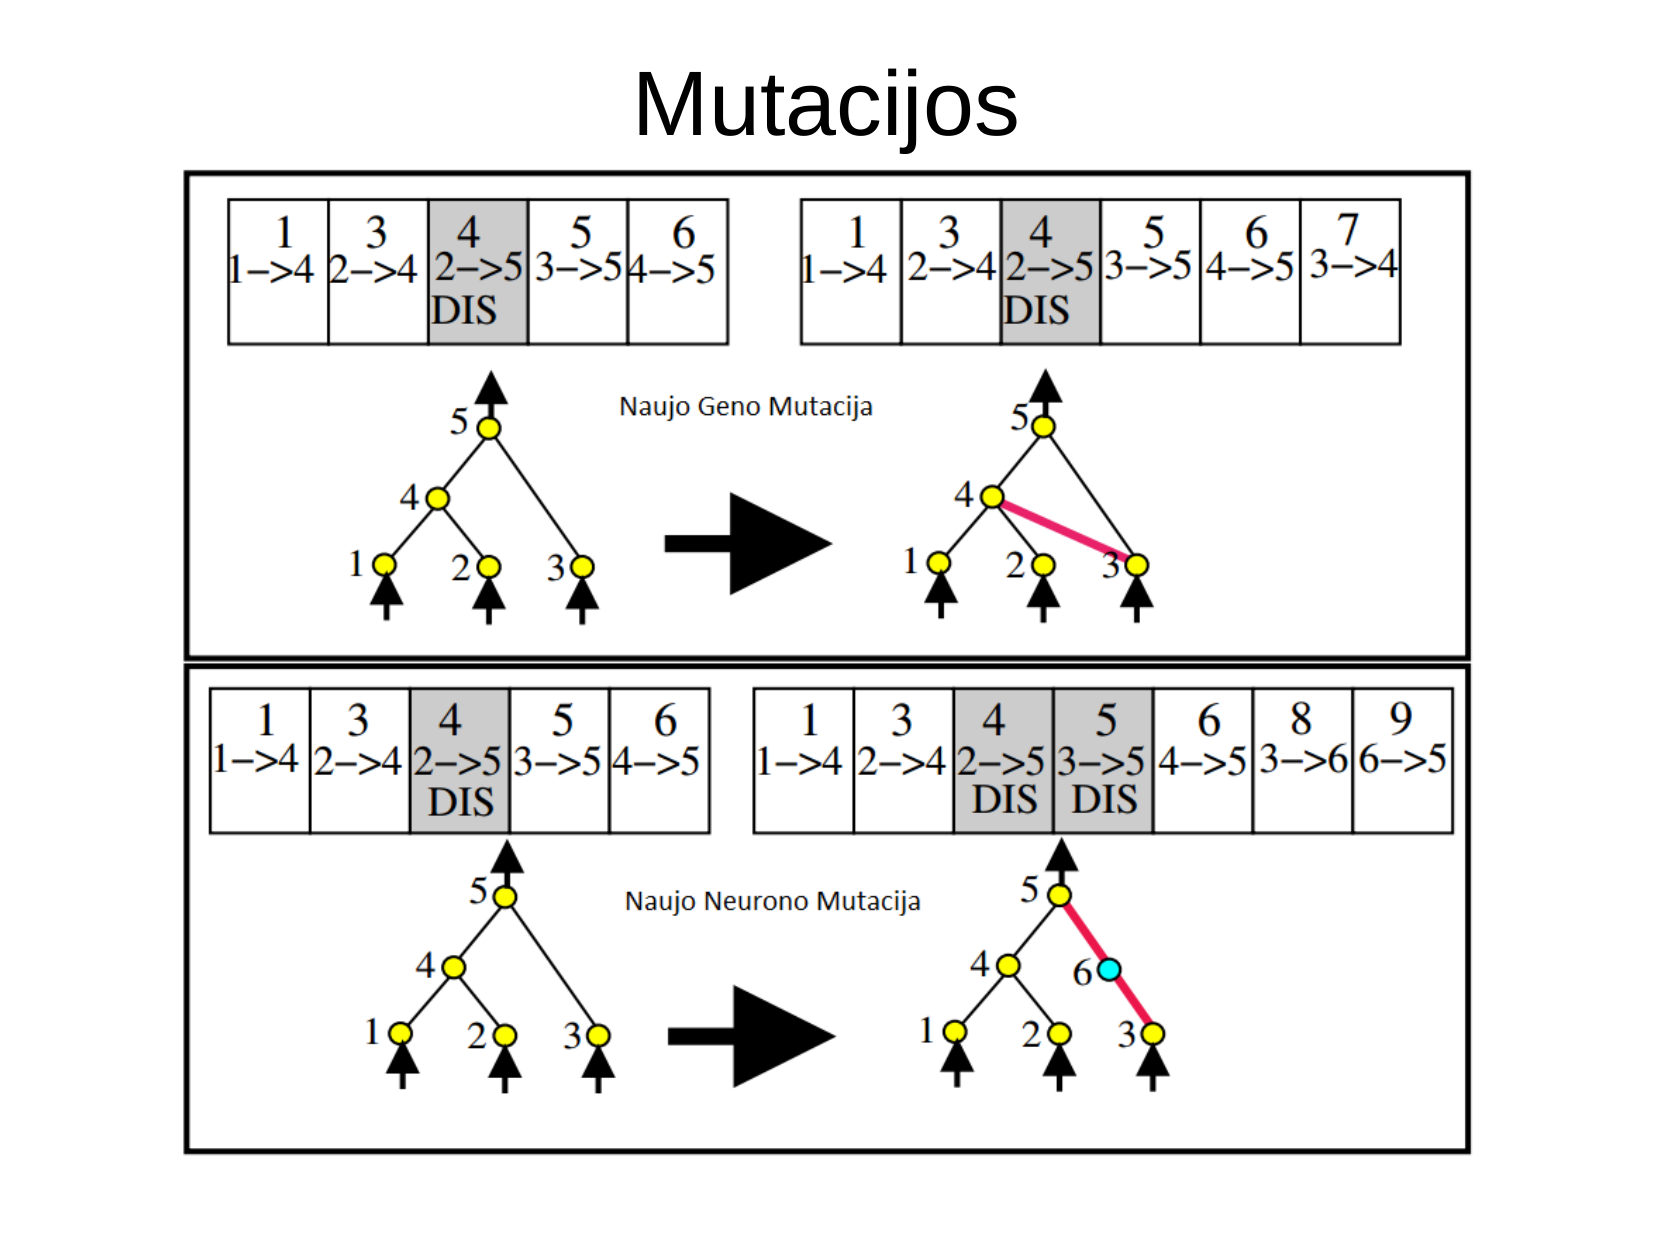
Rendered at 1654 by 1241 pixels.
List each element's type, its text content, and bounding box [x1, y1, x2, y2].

title Mutacijos [88, 0, 1565, 207]
picture [178, 166, 1478, 1164]
